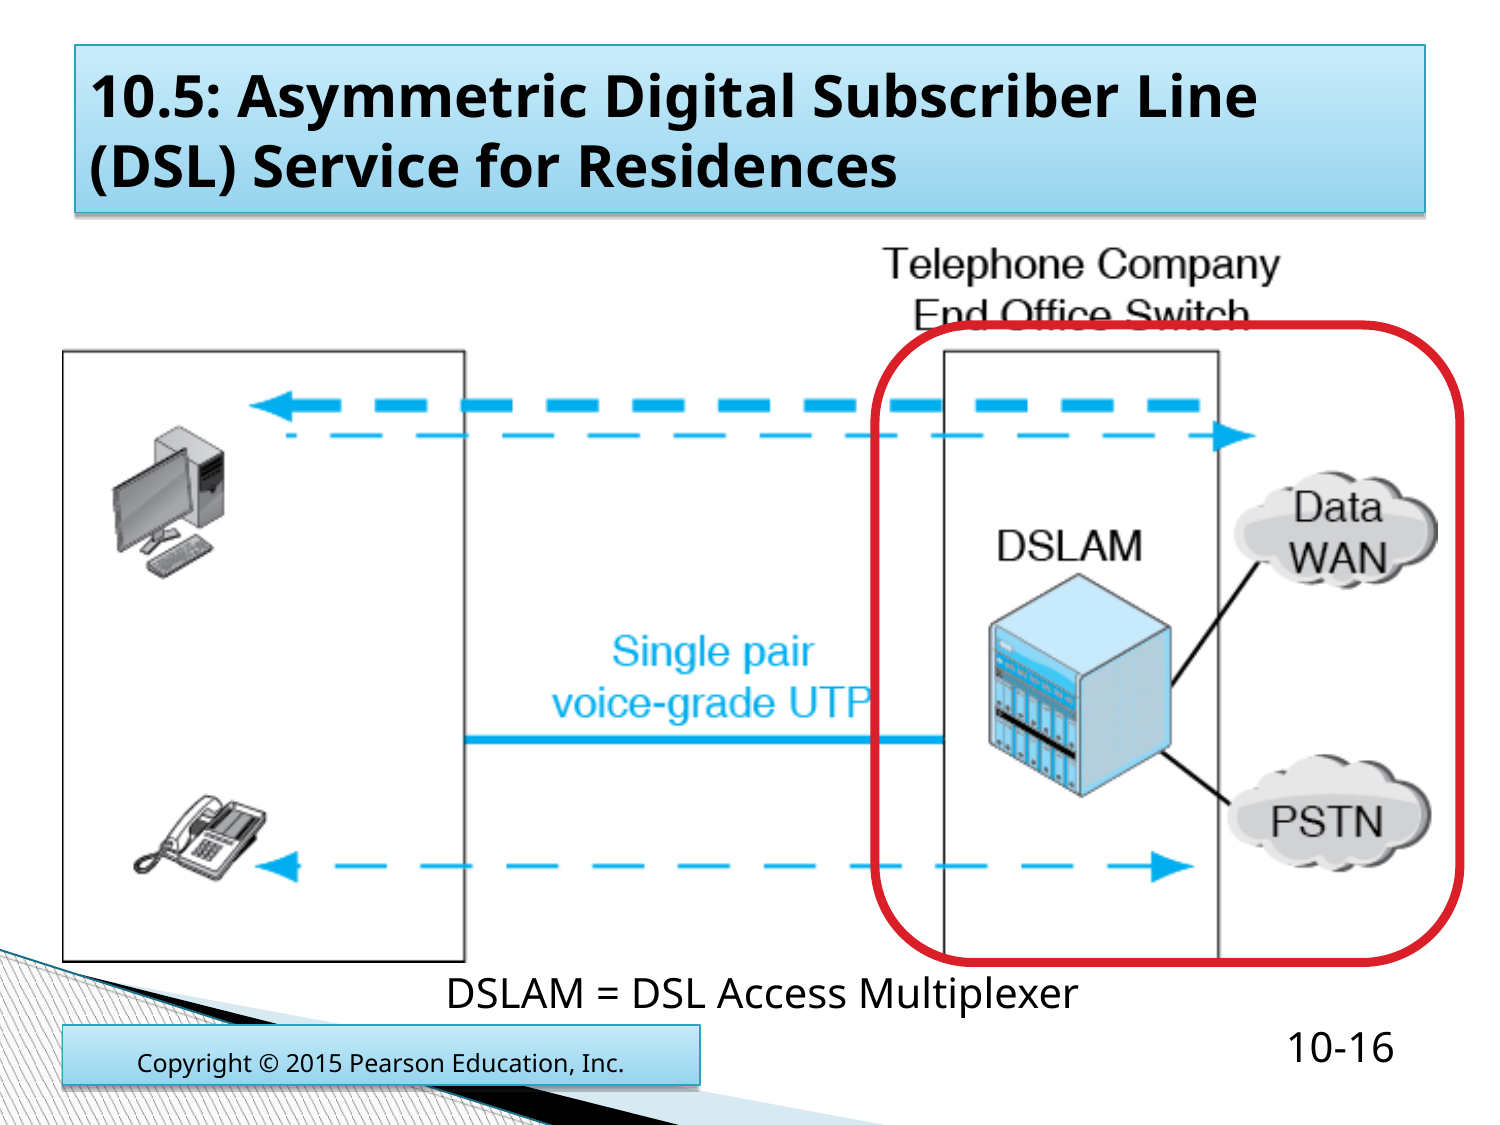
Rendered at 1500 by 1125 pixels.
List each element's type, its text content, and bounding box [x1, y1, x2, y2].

slide_number 10-<number> [1149, 1025, 1410, 1085]
picture [880, 330, 1438, 957]
footer Copyright © 2015 Pearson Education, Inc. [62, 1025, 700, 1085]
text_box DSLAM = DSL Access Multiplexer [349, 959, 1175, 1025]
title 10.5: Asymmetric Digital Subscriber Line (DSL) Service for Residences [75, 45, 1425, 213]
picture [0, 952, 543, 1125]
picture [62, 242, 1438, 963]
picture [1394, 935, 1438, 963]
